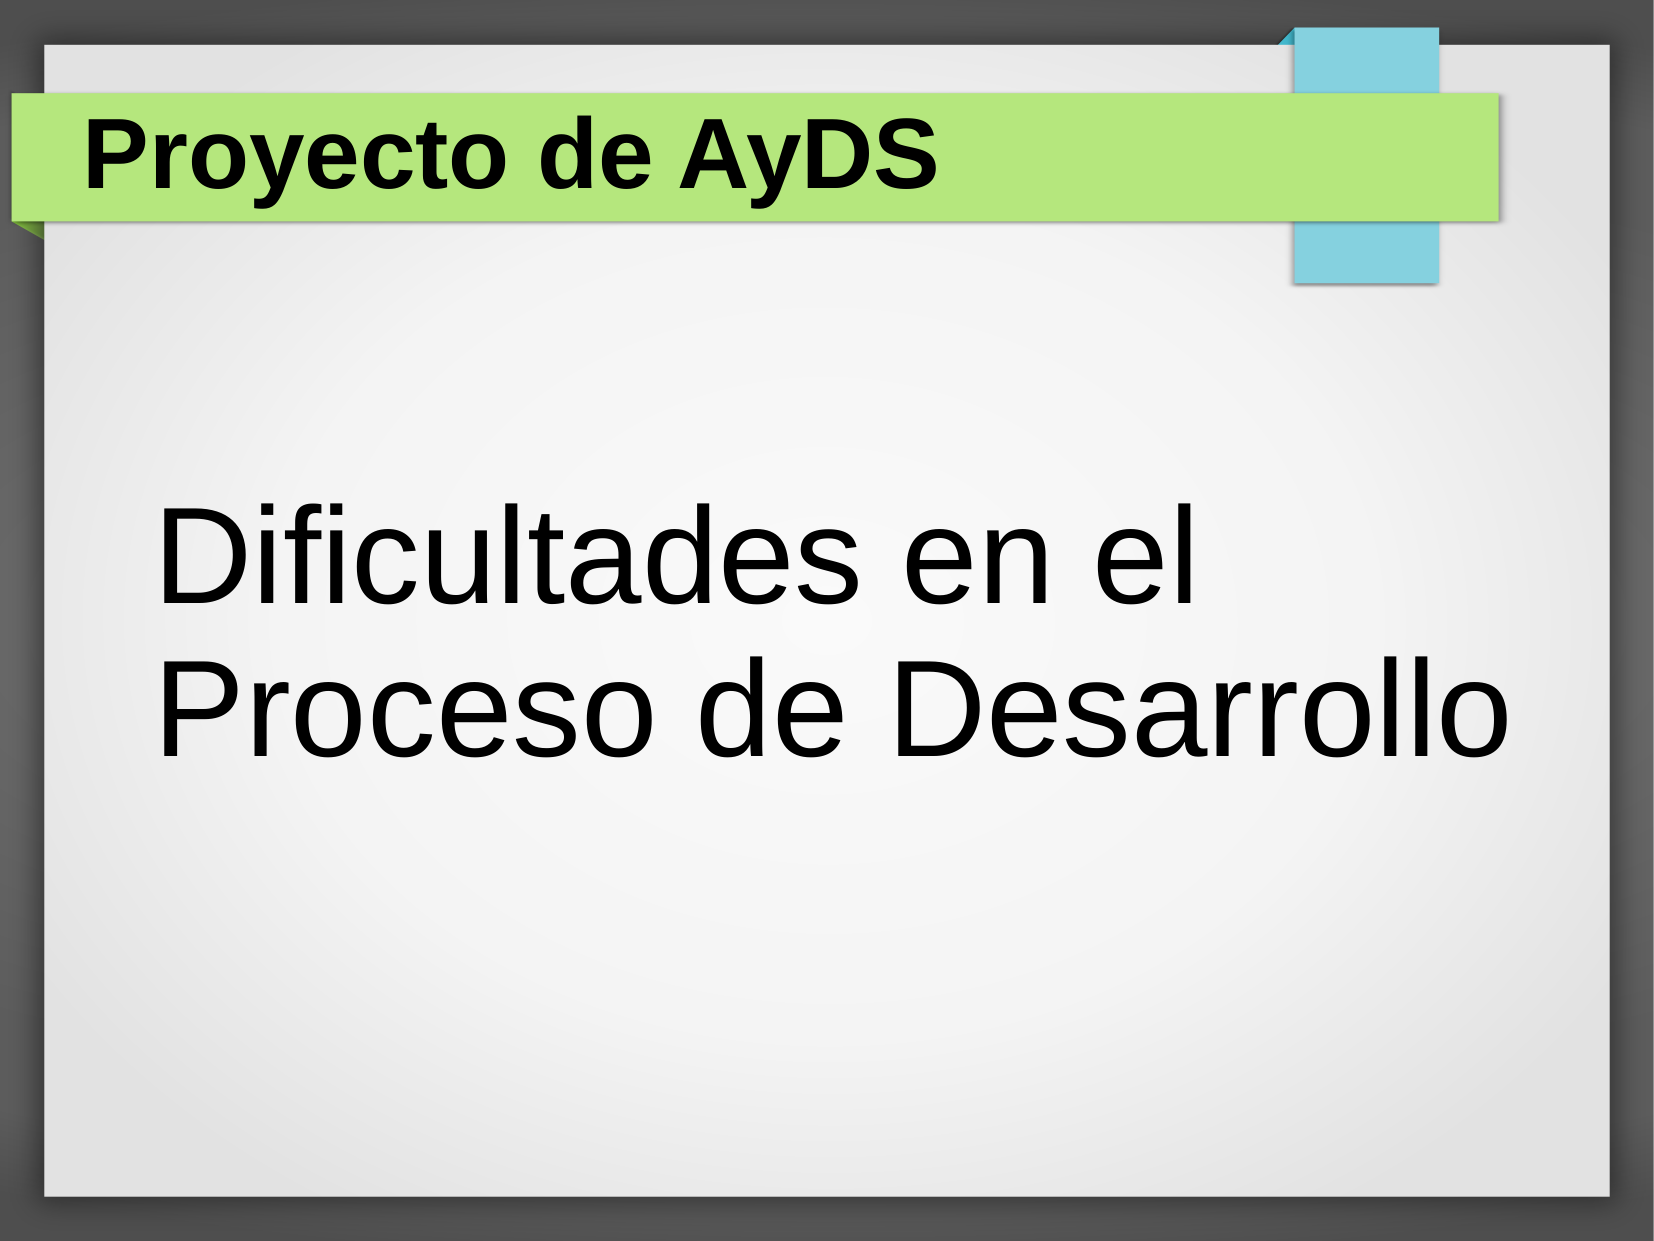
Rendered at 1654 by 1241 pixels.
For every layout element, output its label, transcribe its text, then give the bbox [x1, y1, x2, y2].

title Proyecto de AyDS [82, 94, 1264, 213]
picture [0, 0, 1654, 1241]
list Dificultades en el Proceso de Desarrollo [82, 295, 1571, 1015]
